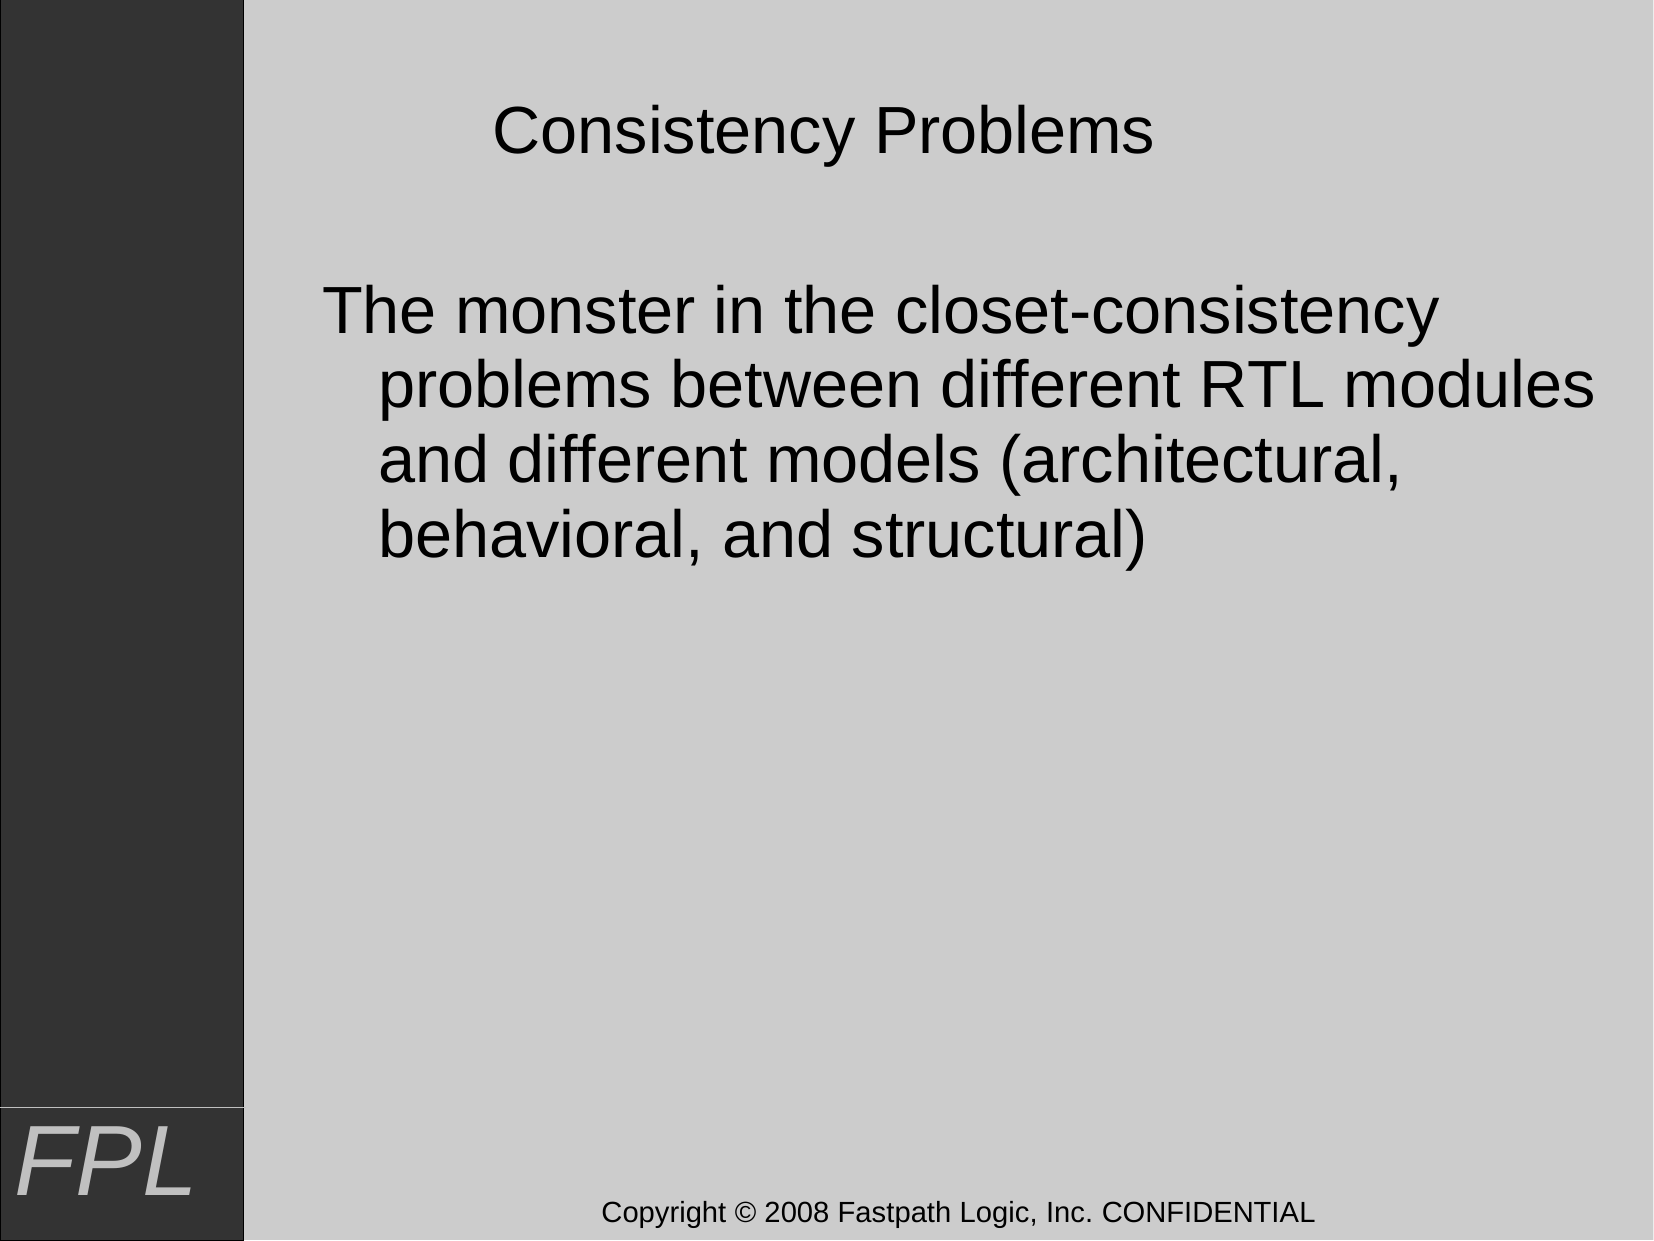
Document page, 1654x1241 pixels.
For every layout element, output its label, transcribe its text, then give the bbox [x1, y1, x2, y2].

title Consistency Problems [118, 48, 1531, 212]
list The monster in the closet-consistency problems between different RTL modules and different models (architectural, behavioral, and structural) [322, 272, 1635, 1179]
